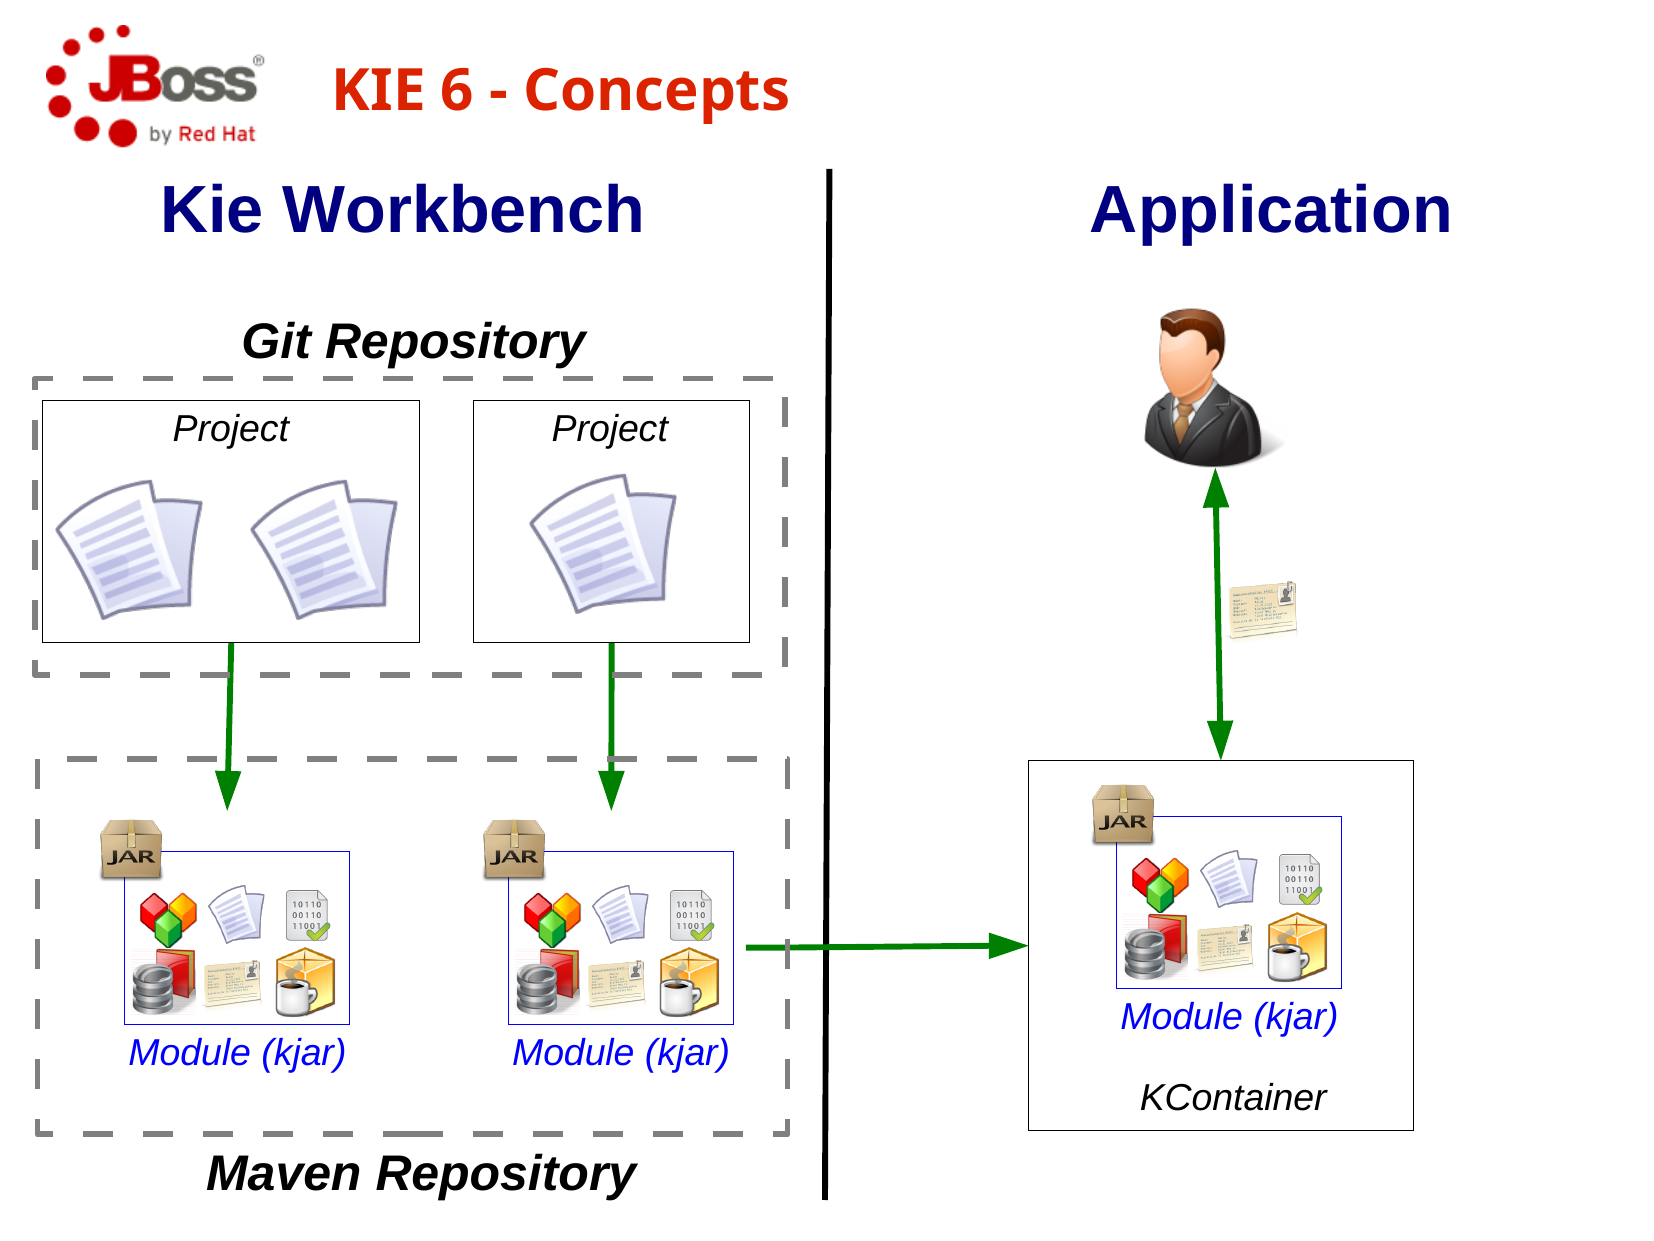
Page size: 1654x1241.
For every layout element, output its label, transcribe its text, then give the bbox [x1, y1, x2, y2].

picture [272, 944, 338, 1020]
text_box Module (kjar) [113, 1024, 362, 1085]
picture [207, 883, 265, 946]
picture [591, 883, 649, 946]
picture [585, 951, 648, 1013]
picture [93, 810, 200, 1015]
picture [201, 951, 264, 1013]
picture [1264, 909, 1330, 984]
text_box KContainer [1125, 1069, 1343, 1130]
picture [248, 475, 399, 626]
text_box Module (kjar) [497, 1024, 746, 1085]
text_box Project [157, 401, 305, 461]
picture [527, 469, 678, 620]
picture [1194, 915, 1256, 977]
text_box Kie Workbench [145, 166, 662, 261]
picture [1134, 305, 1297, 468]
picture [1225, 570, 1301, 646]
text_box Application [1075, 166, 1469, 261]
text_box Git Repository [226, 306, 602, 382]
picture [656, 944, 722, 1020]
text_box Module (kjar) [1105, 989, 1355, 1050]
picture [476, 810, 584, 1015]
picture [1199, 848, 1258, 910]
text_box Project [536, 401, 684, 461]
picture [283, 890, 333, 941]
picture [1085, 775, 1192, 980]
title KIE 6 - Concepts [331, 32, 1538, 151]
picture [46, 25, 266, 149]
picture [53, 475, 204, 626]
picture [667, 890, 717, 941]
text_box Maven Repository [191, 1138, 652, 1214]
picture [1276, 854, 1325, 905]
